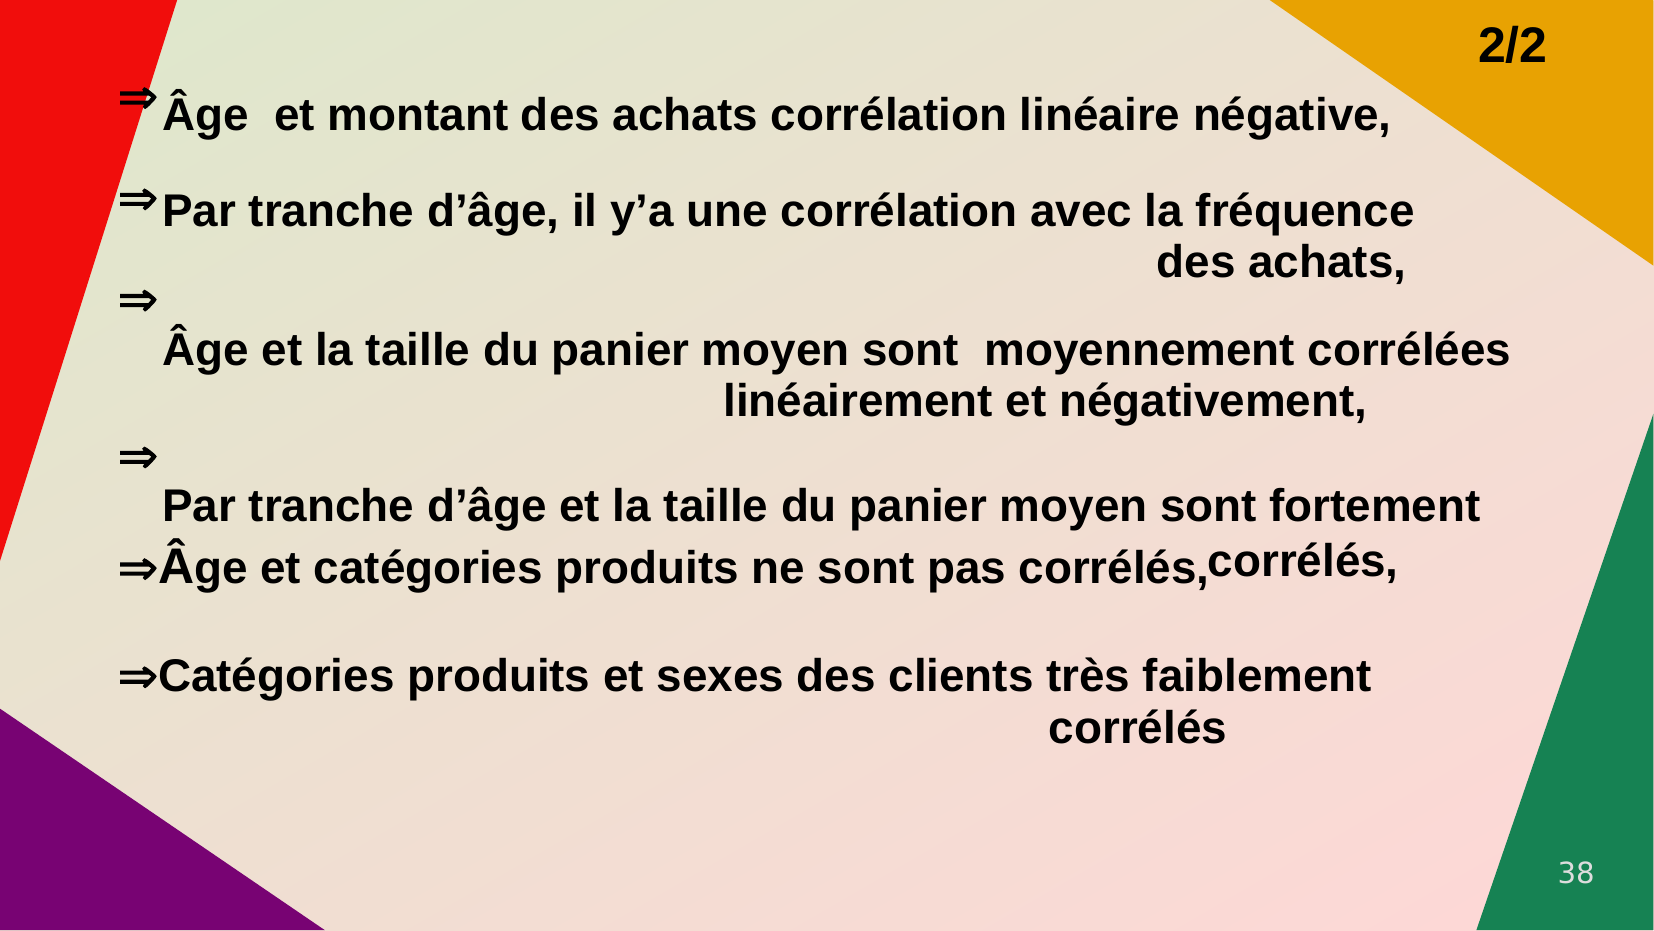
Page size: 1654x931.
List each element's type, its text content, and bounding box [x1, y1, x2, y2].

text_box Par tranche d’âge et la taille du panier moyen sont fortement corrélés, [147, 472, 1654, 543]
text_box Par tranche d’âge, il y’a une corrélation avec la fréquence des achats, [147, 177, 1506, 304]
subtitle 2/2     Âge et catégories produits ne sont pas corrélés, Catégories produits et sexes des clients très faiblement corrélés [118, 0, 1654, 931]
text_box Âge et montant des achats corrélation linéaire négative, [147, 81, 1479, 148]
text_box Âge et la taille du panier moyen sont moyennement corrélées linéairement et négativement, [147, 316, 1654, 443]
